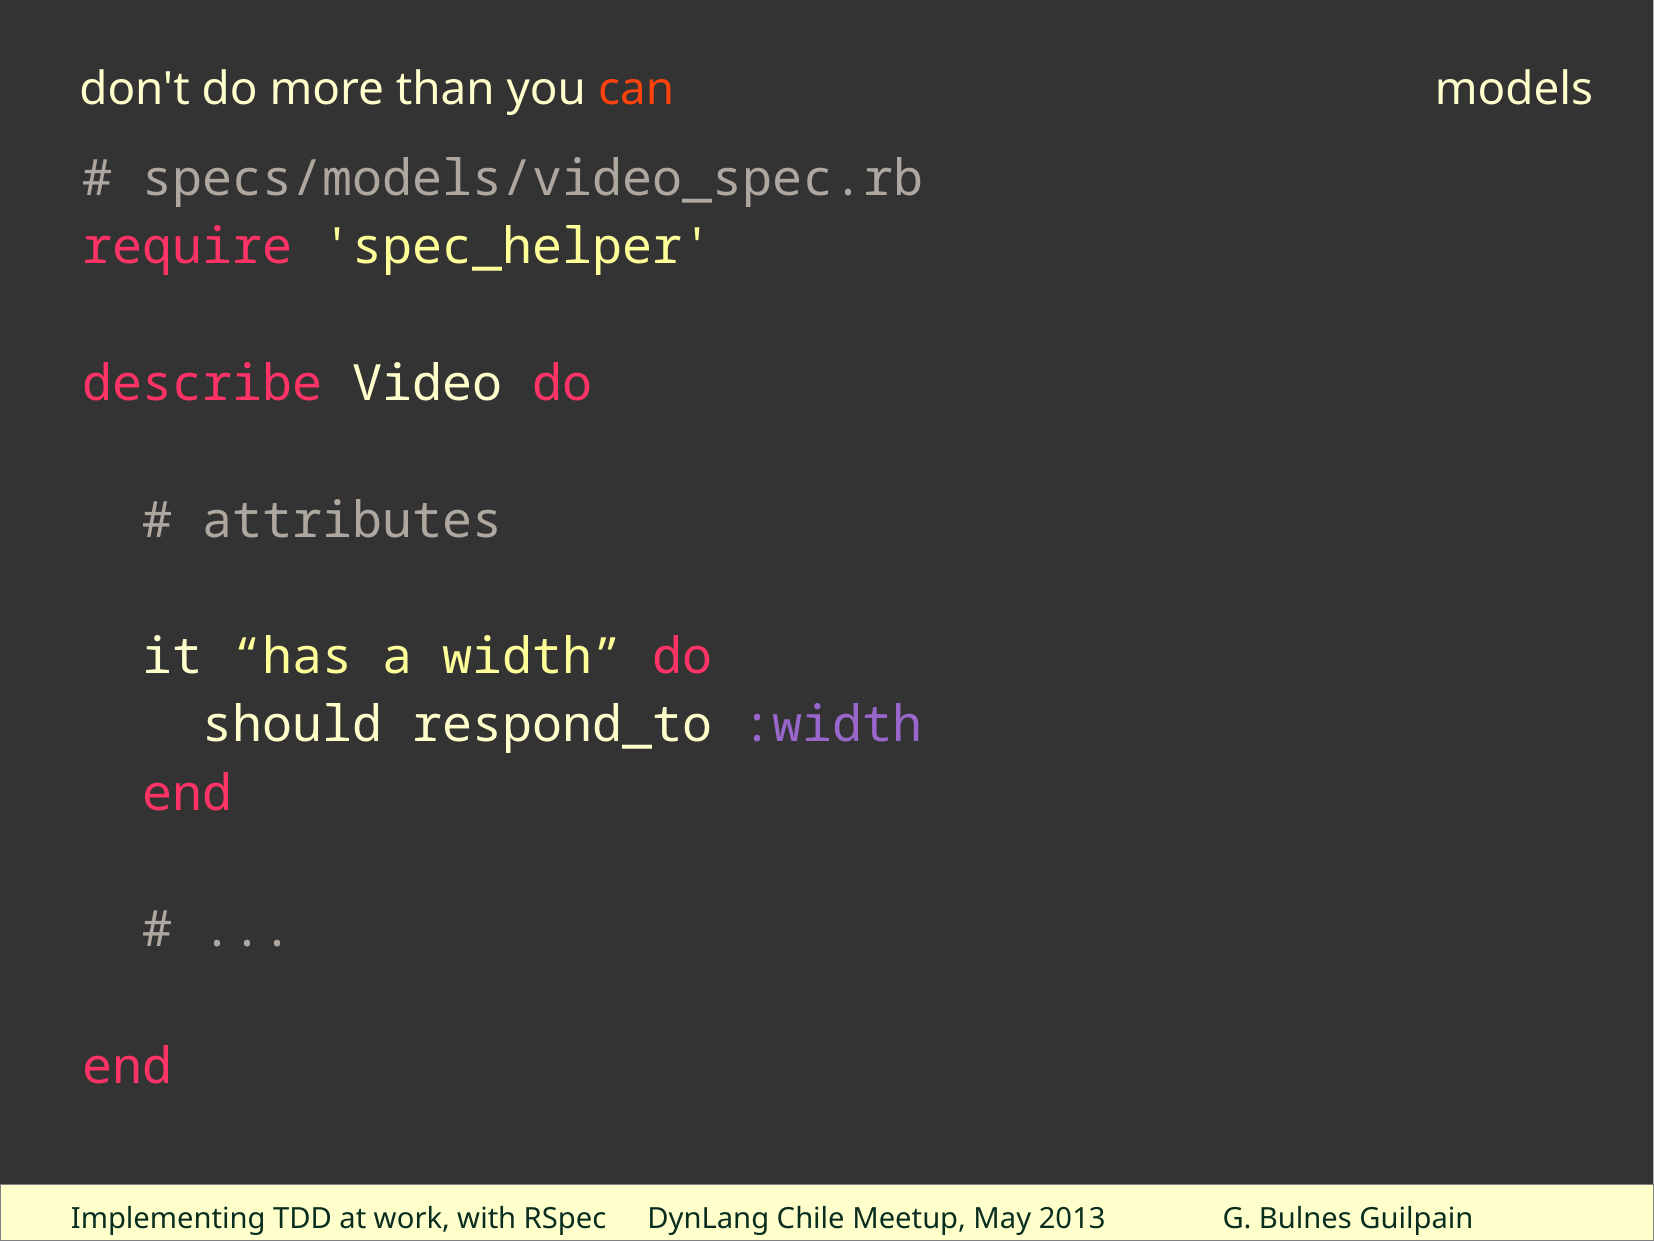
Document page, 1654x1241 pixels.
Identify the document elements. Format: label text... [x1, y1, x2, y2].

text_box G. Bulnes Guilpain [1207, 1190, 1435, 1239]
text_box models [1420, 48, 1571, 115]
subtitle # specs/models/video_spec.rb require 'spec_helper' describe Video do # attributes it “has a width” do should respond_to :width end # ... end [82, 59, 1571, 1181]
text_box DynLang Chile Meetup, May 2013 [632, 1190, 1021, 1239]
text_box don't do more than you can [64, 48, 556, 115]
text_box Implementing TDD at work, with RSpec [56, 1190, 506, 1239]
text_box [0, 1184, 1654, 1241]
